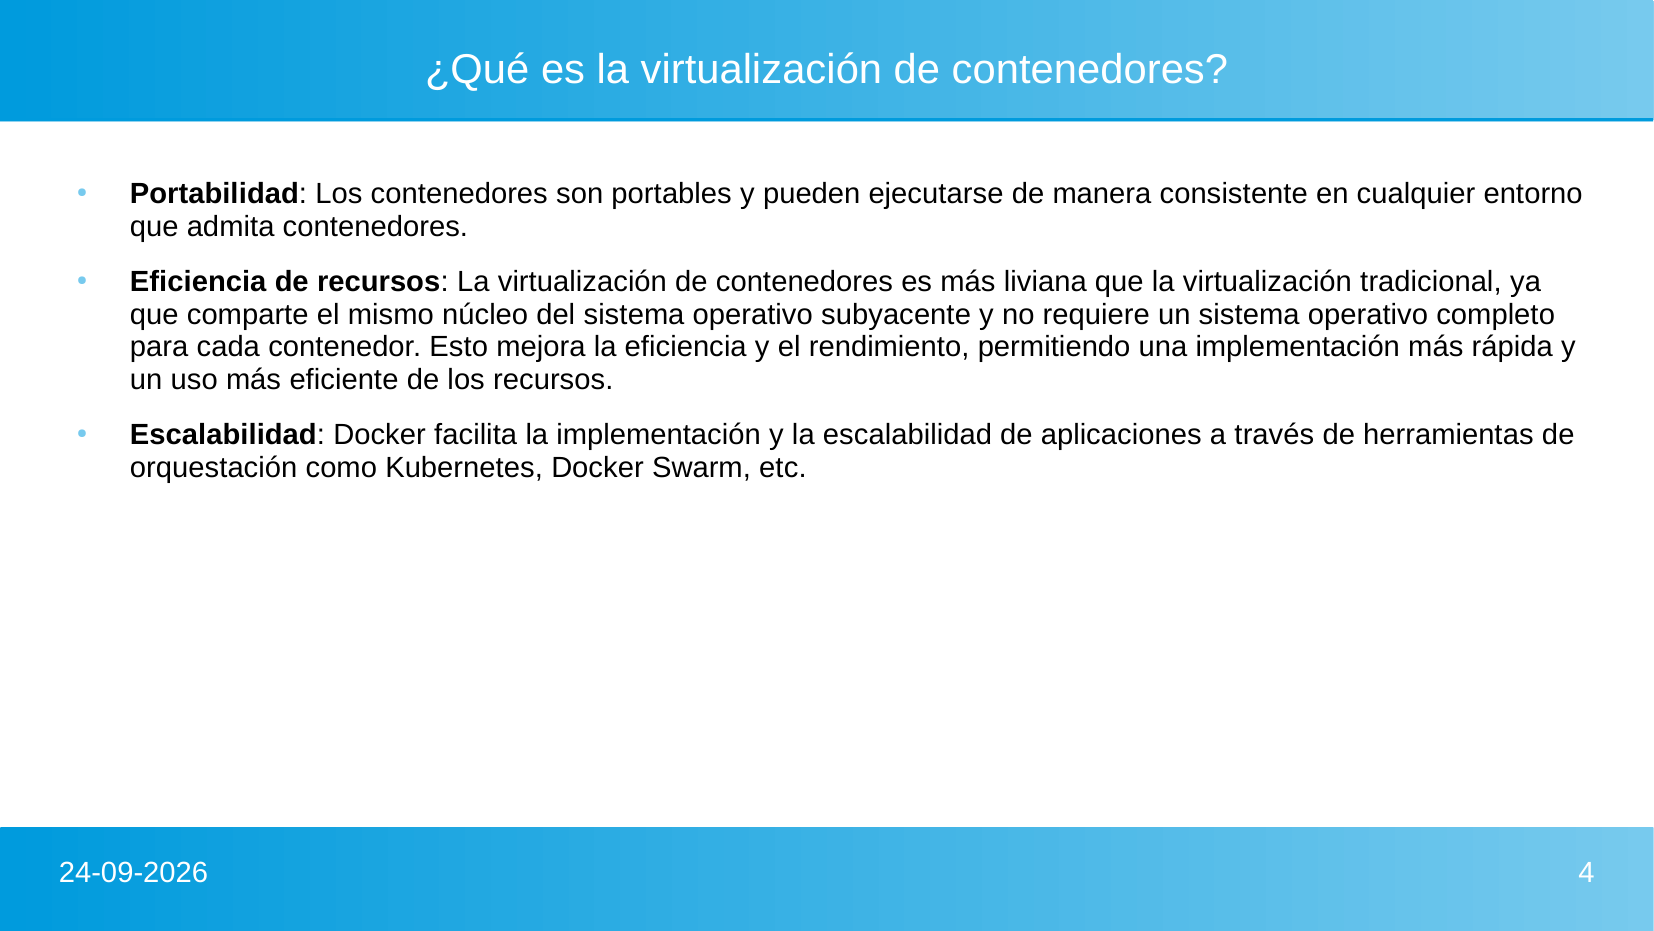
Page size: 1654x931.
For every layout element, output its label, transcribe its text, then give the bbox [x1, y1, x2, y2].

list Portabilidad: Los contenedores son portables y pueden ejecutarse de manera consistente en cualquier entorno que admita contenedores. Eficiencia de recursos: La virtualización de contenedores es más liviana que la virtualización tradicional, ya que comparte el mismo núcleo del sistema operativo subyacente y no requiere un sistema operativo completo para cada contenedor. Esto mejora la eficiencia y el rendimiento, permitiendo una implementación más rápida y un uso más eficiente de los recursos. Escalabilidad: Docker facilita la implementación y la escalabilidad de aplicaciones a través de herramientas de orquestación como Kubernetes, Docker Swarm, etc. [59, 177, 1595, 768]
title ¿Qué es la virtualización de contenedores? [59, 29, 1595, 108]
